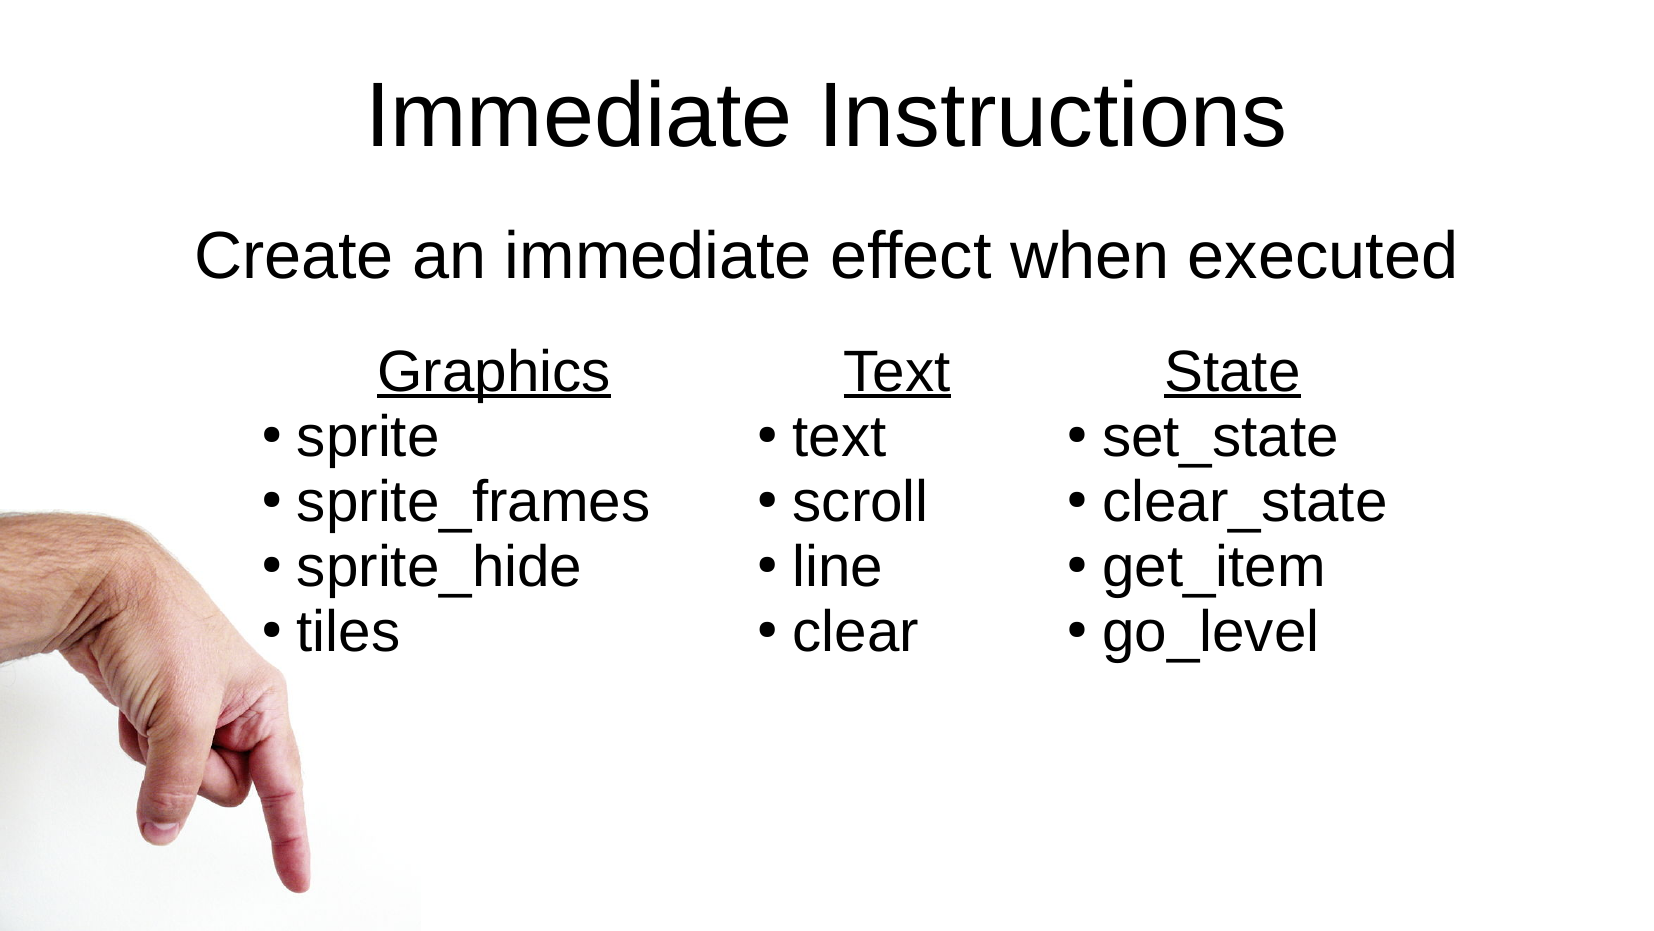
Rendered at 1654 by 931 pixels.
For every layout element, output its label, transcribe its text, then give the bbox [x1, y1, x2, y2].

list Create an immediate effect when executed [82, 217, 1571, 758]
table_header Text text scroll line clear [742, 332, 1052, 695]
picture [0, 509, 421, 931]
table_header State set_state clear_state get_item go_level [1053, 332, 1413, 695]
title Immediate Instructions [82, 37, 1571, 193]
table_header Graphics sprite sprite_frames sprite_hide tiles [247, 331, 742, 695]
